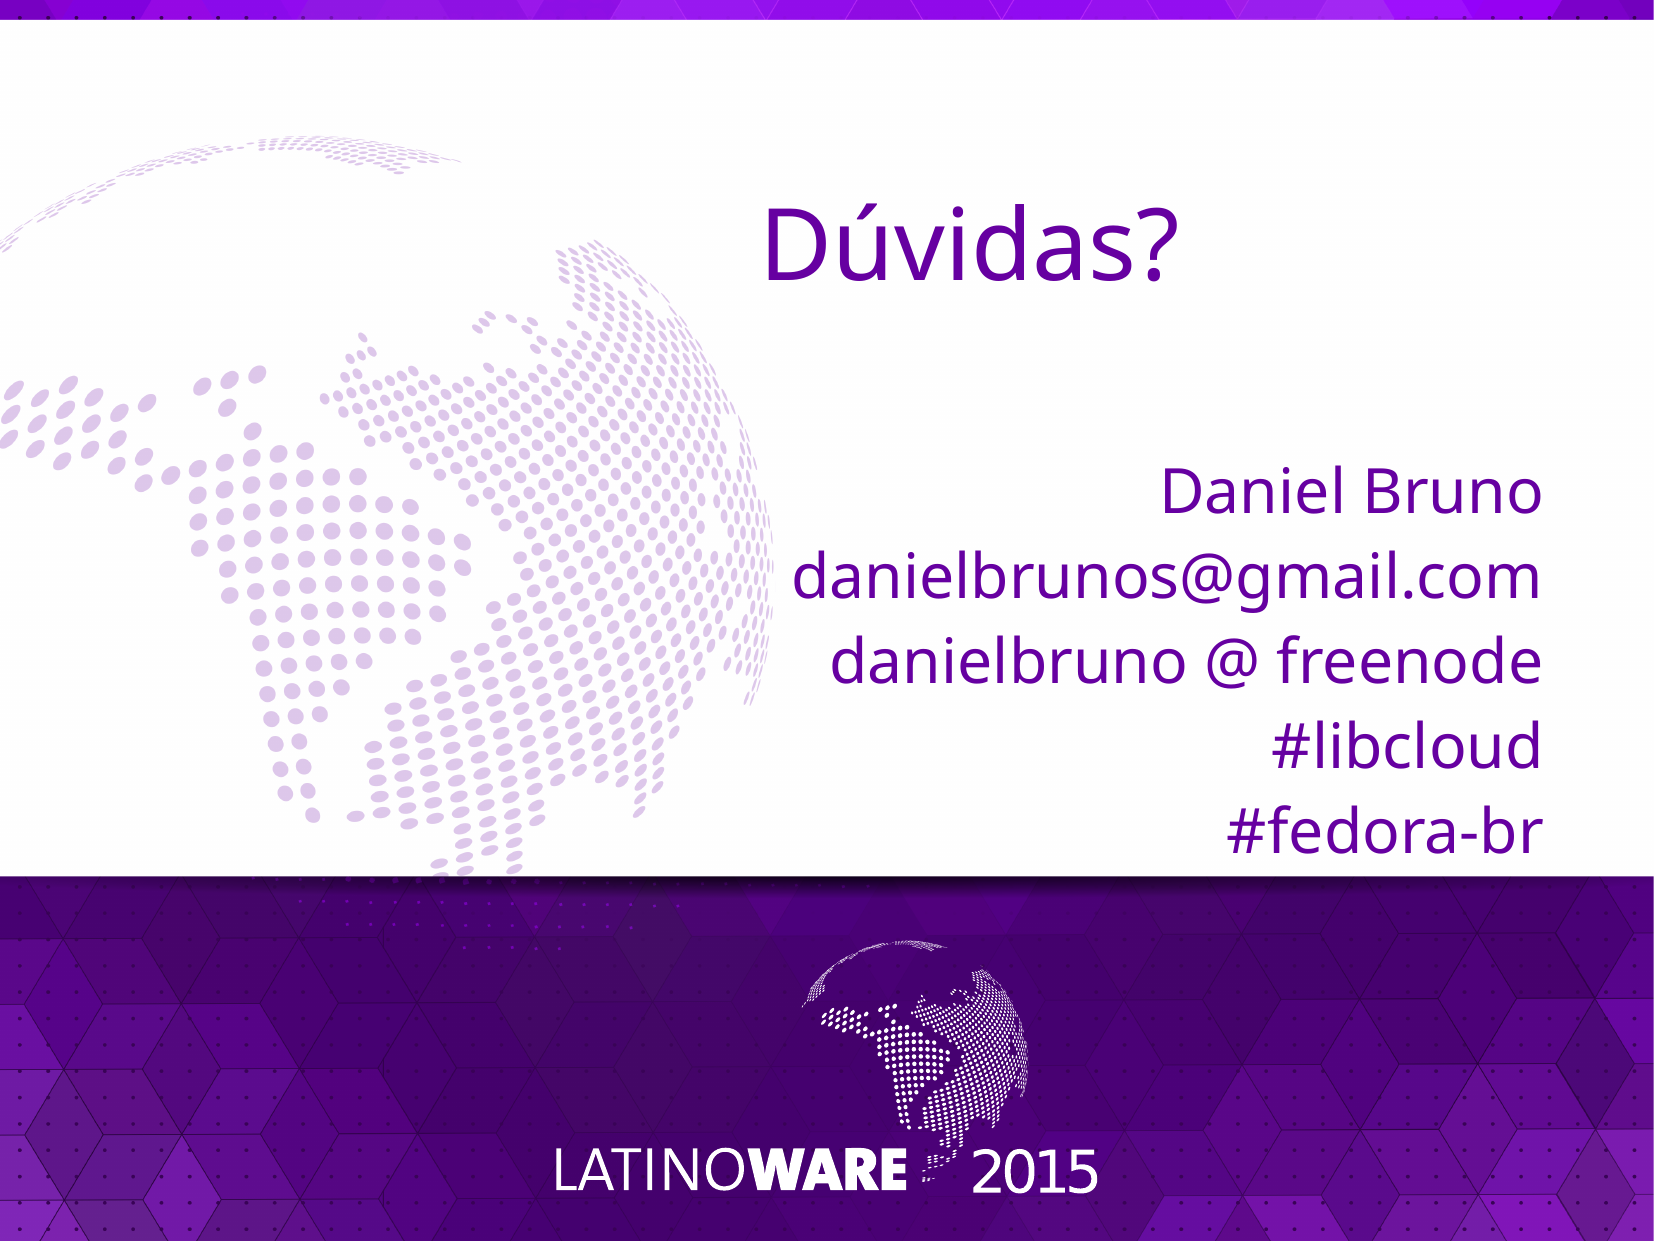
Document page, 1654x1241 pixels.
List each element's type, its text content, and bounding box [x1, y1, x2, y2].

text_box Dúvidas? Daniel Bruno danielbrunos@gmail.com danielbruno @ freenode #libcloud #fedora-br [94, 166, 1560, 778]
picture [0, 0, 1654, 1241]
